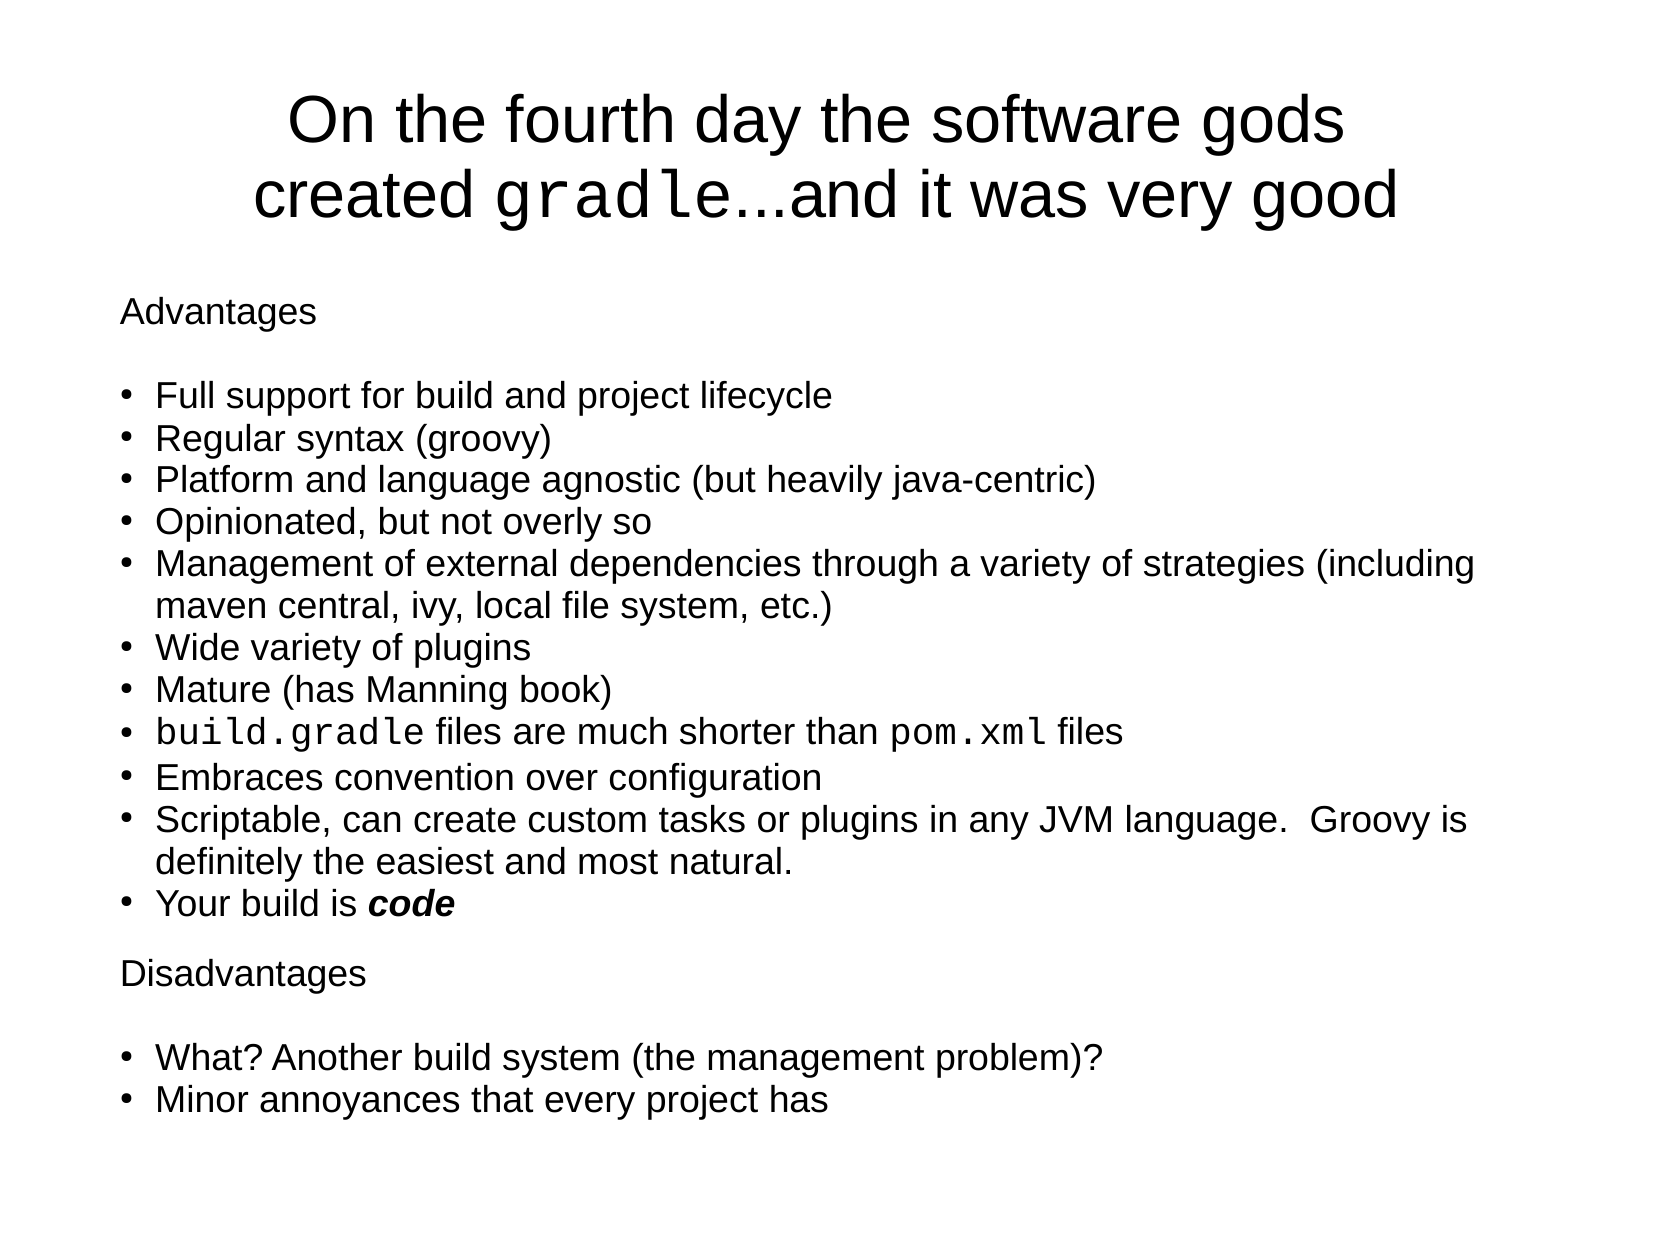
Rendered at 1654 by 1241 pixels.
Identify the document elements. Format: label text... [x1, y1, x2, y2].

text_box Advantages Full support for build and project lifecycle Regular syntax (groovy) Platform and language agnostic (but heavily java-centric) Opinionated, but not overly so Management of external dependencies through a variety of strategies (including maven central, ivy, local file system, etc.) Wide variety of plugins Mature (has Manning book) build.gradle files are much shorter than pom.xml files Embraces convention over configuration Scriptable, can create custom tasks or plugins in any JVM language. Groovy is definitely the easiest and most natural. Your build is code [105, 283, 1546, 932]
text_box Disadvantages What? Another build system (the management problem)? Minor annoyances that every project has [105, 945, 1546, 1128]
text_box On the fourth day the software gods created gradle...and it was very good [91, 75, 1562, 246]
